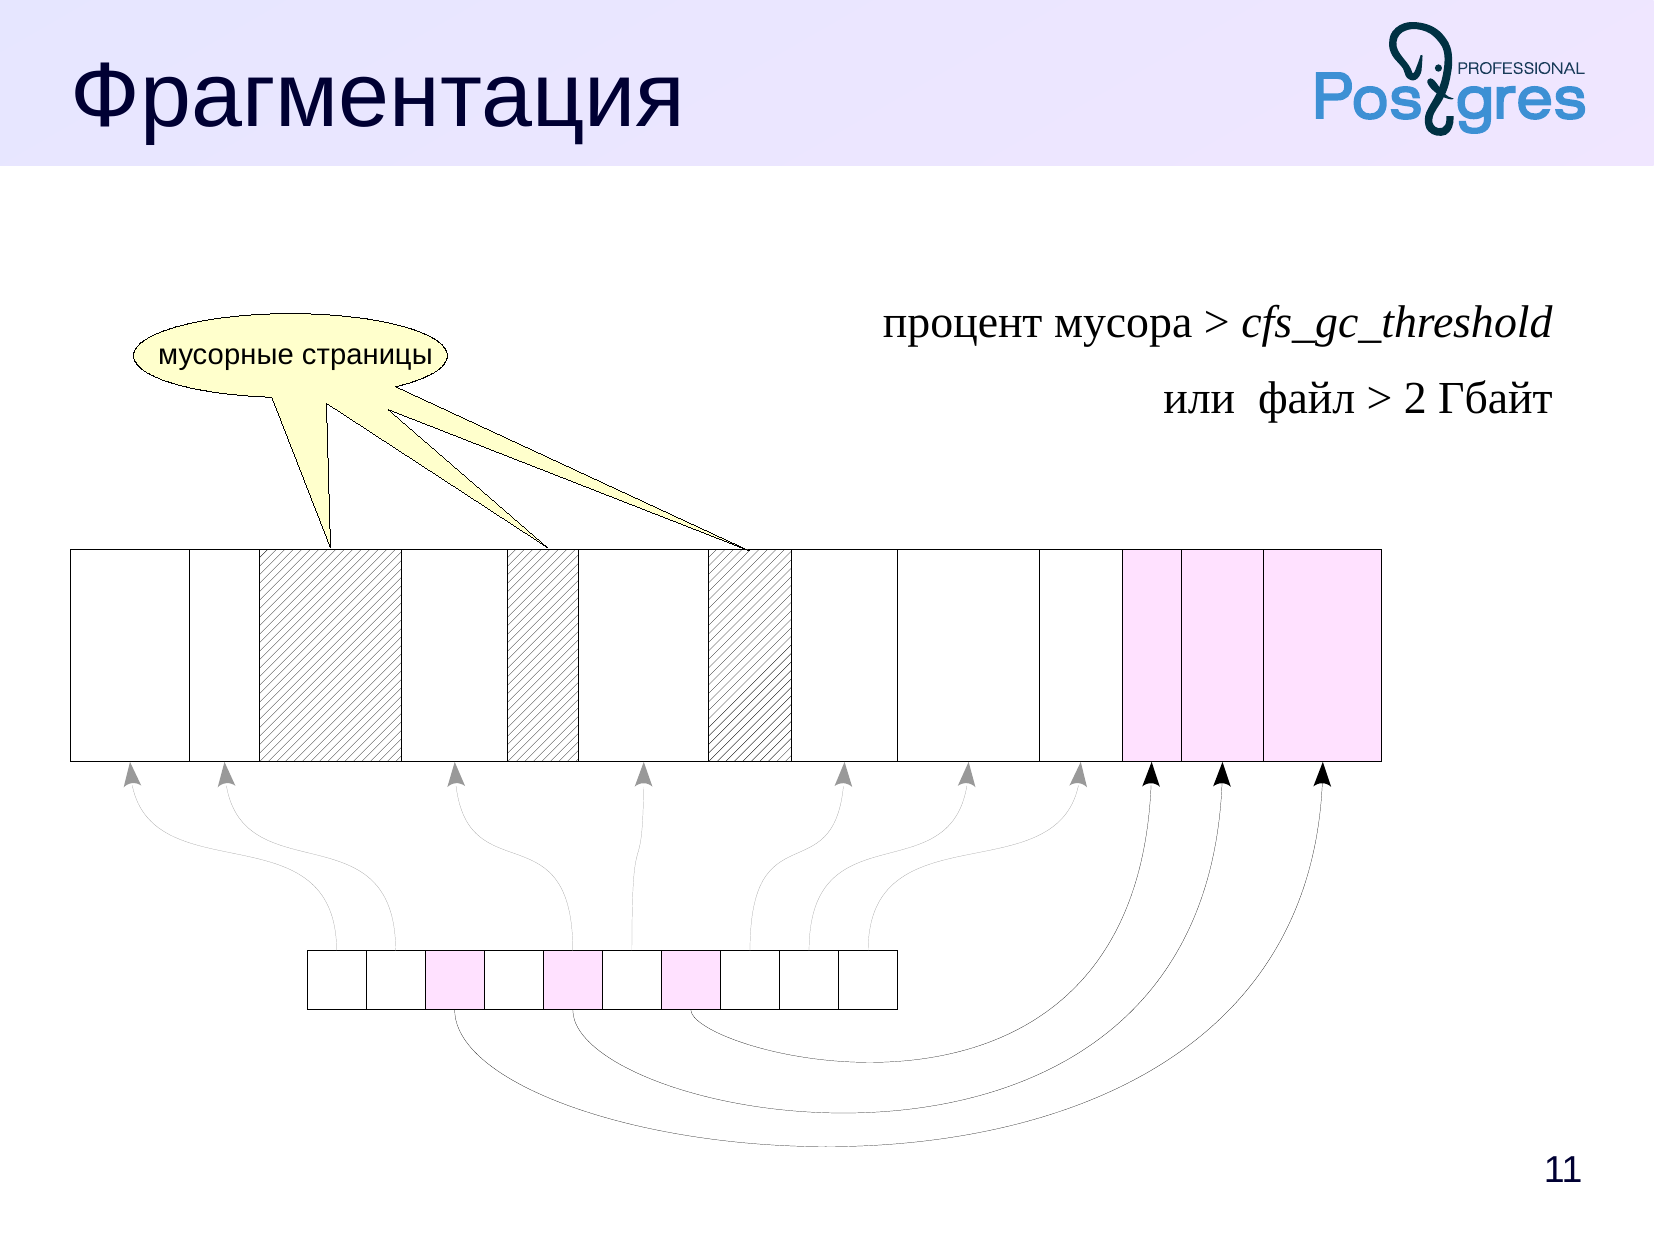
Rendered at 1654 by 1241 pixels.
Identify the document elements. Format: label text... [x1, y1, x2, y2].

text_box мусорные страницы [143, 330, 448, 379]
text_box [70, 379, 1382, 762]
text_box [166, 313, 415, 330]
text_box [307, 950, 898, 1010]
title Фрагментация [70, 43, 1241, 147]
text_box процент мусора > cfs_gc_threshold или файл > 2 Гбайт [794, 264, 1568, 432]
text_box [133, 341, 143, 370]
